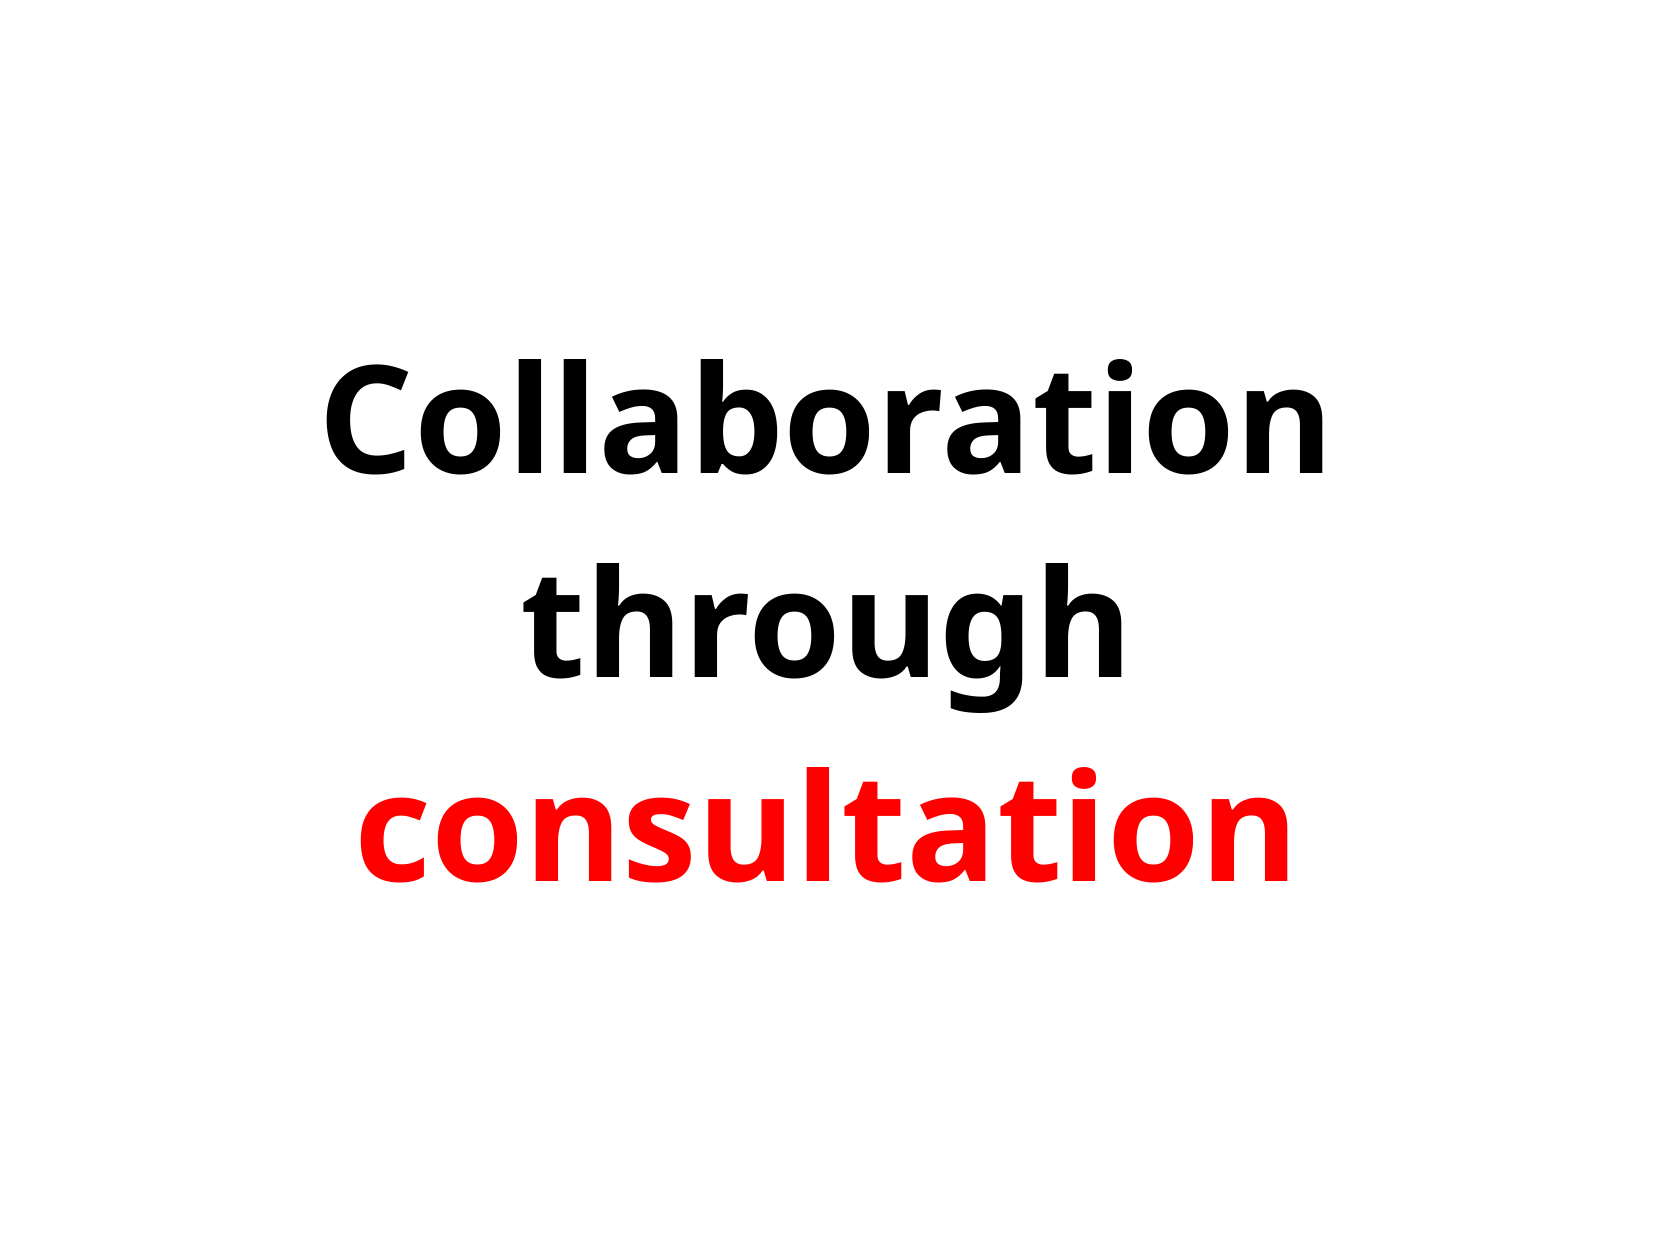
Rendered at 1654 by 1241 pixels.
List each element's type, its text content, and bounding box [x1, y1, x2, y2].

title Collaboration through consultation [59, 57, 1595, 1182]
